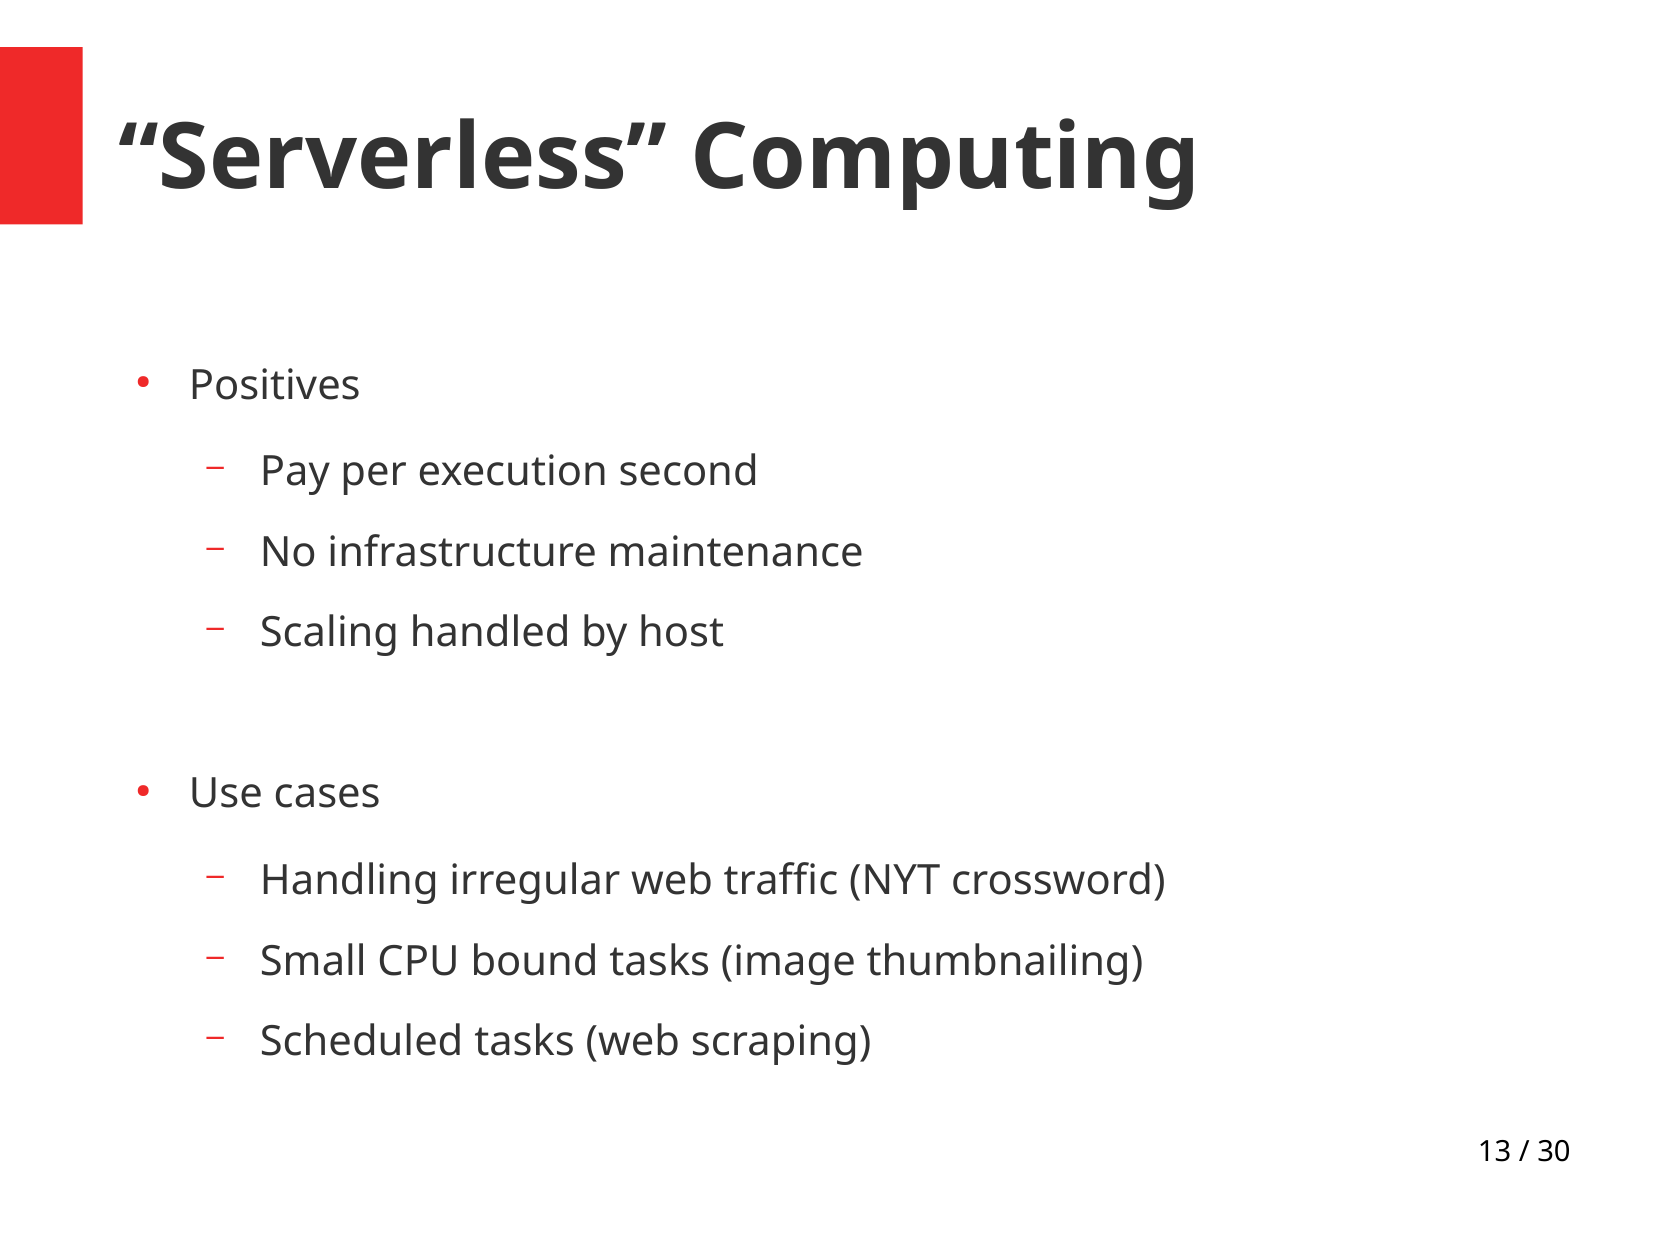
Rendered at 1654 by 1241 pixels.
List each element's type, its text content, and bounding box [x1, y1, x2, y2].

list Positives Pay per execution second No infrastructure maintenance Scaling handled by host Use cases Handling irregular web traffic (NYT crossword) Small CPU bound tasks (image thumbnailing) Scheduled tasks (web scraping) [118, 354, 1536, 1074]
title “Serverless” Computing [118, 49, 1571, 257]
